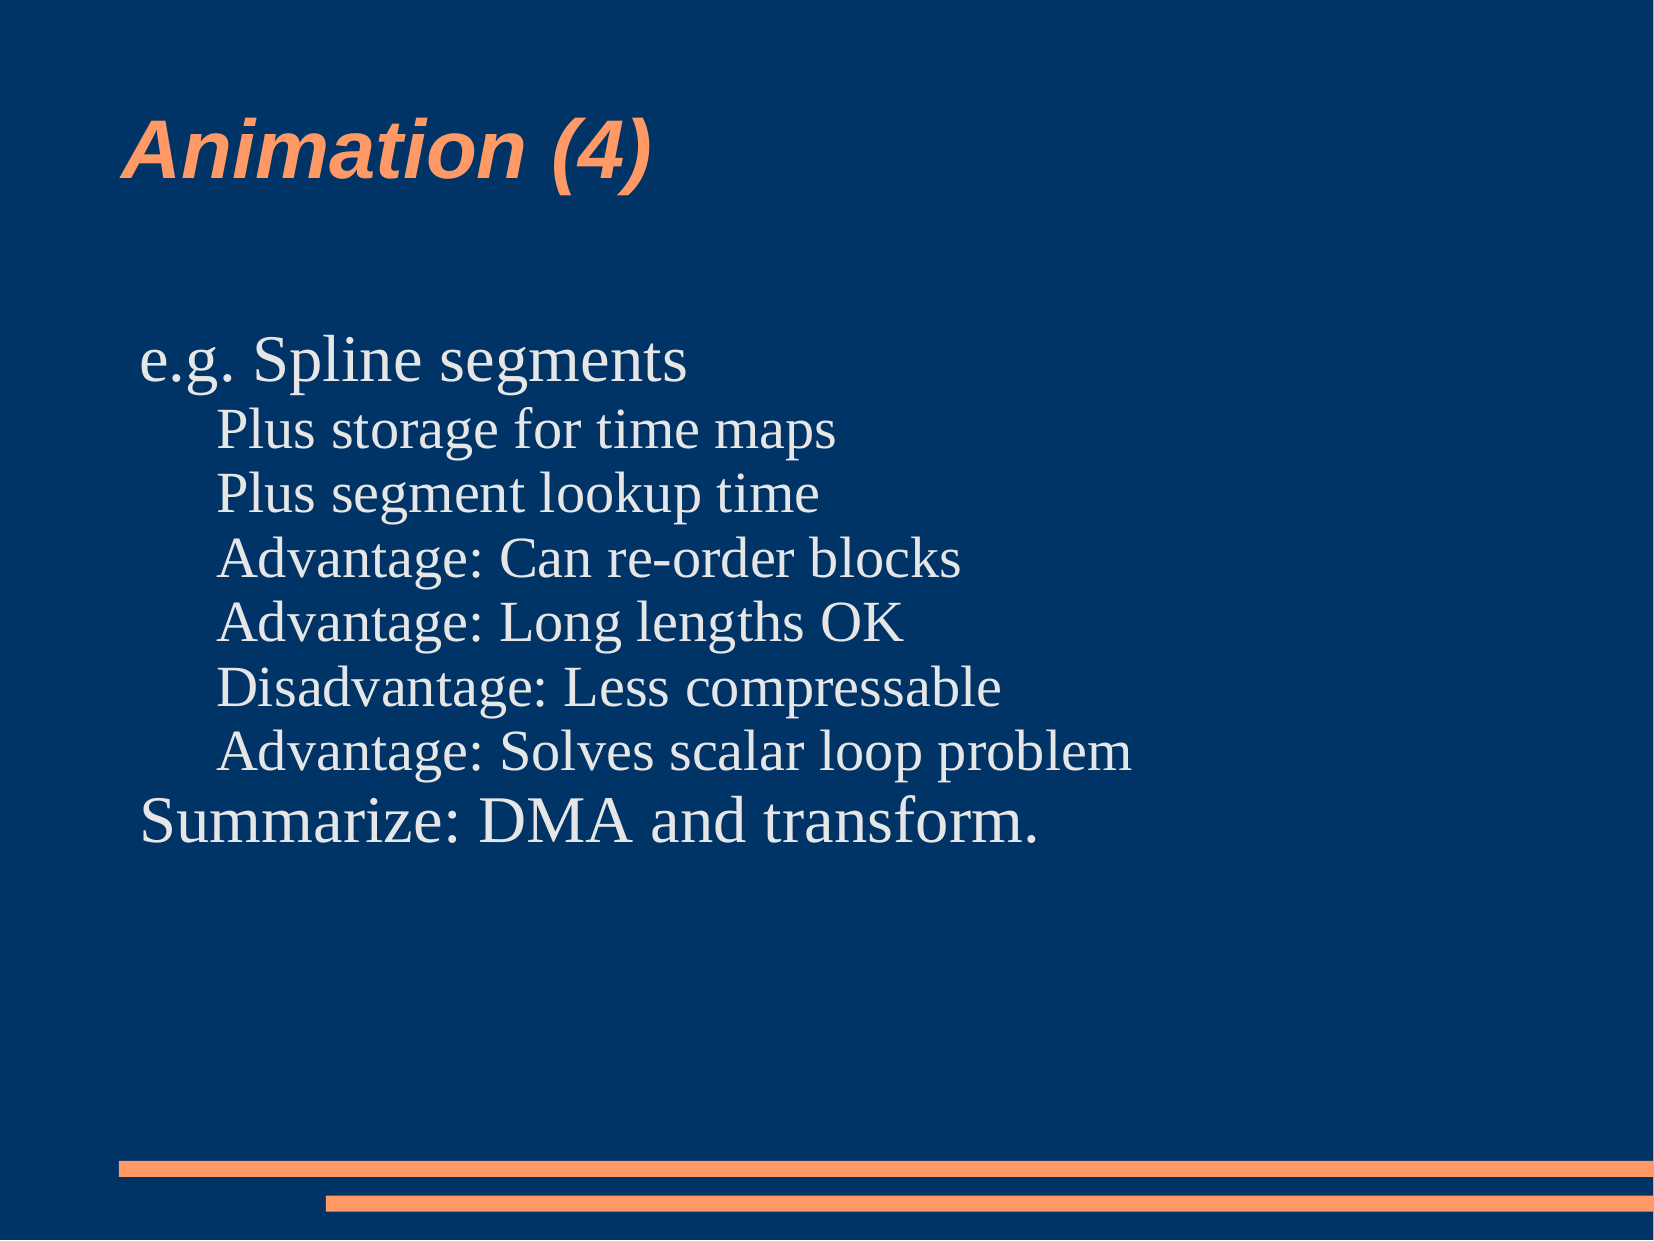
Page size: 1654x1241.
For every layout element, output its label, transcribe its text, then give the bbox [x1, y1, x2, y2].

title Animation (4) [121, 46, 1534, 254]
list e.g. Spline segments Plus storage for time maps Plus segment lookup time Advantage: Can re-order blocks Advantage: Long lengths OK Disadvantage: Less compressable Advantage: Solves scalar loop problem Summarize: DMA and transform. [121, 322, 1561, 1133]
